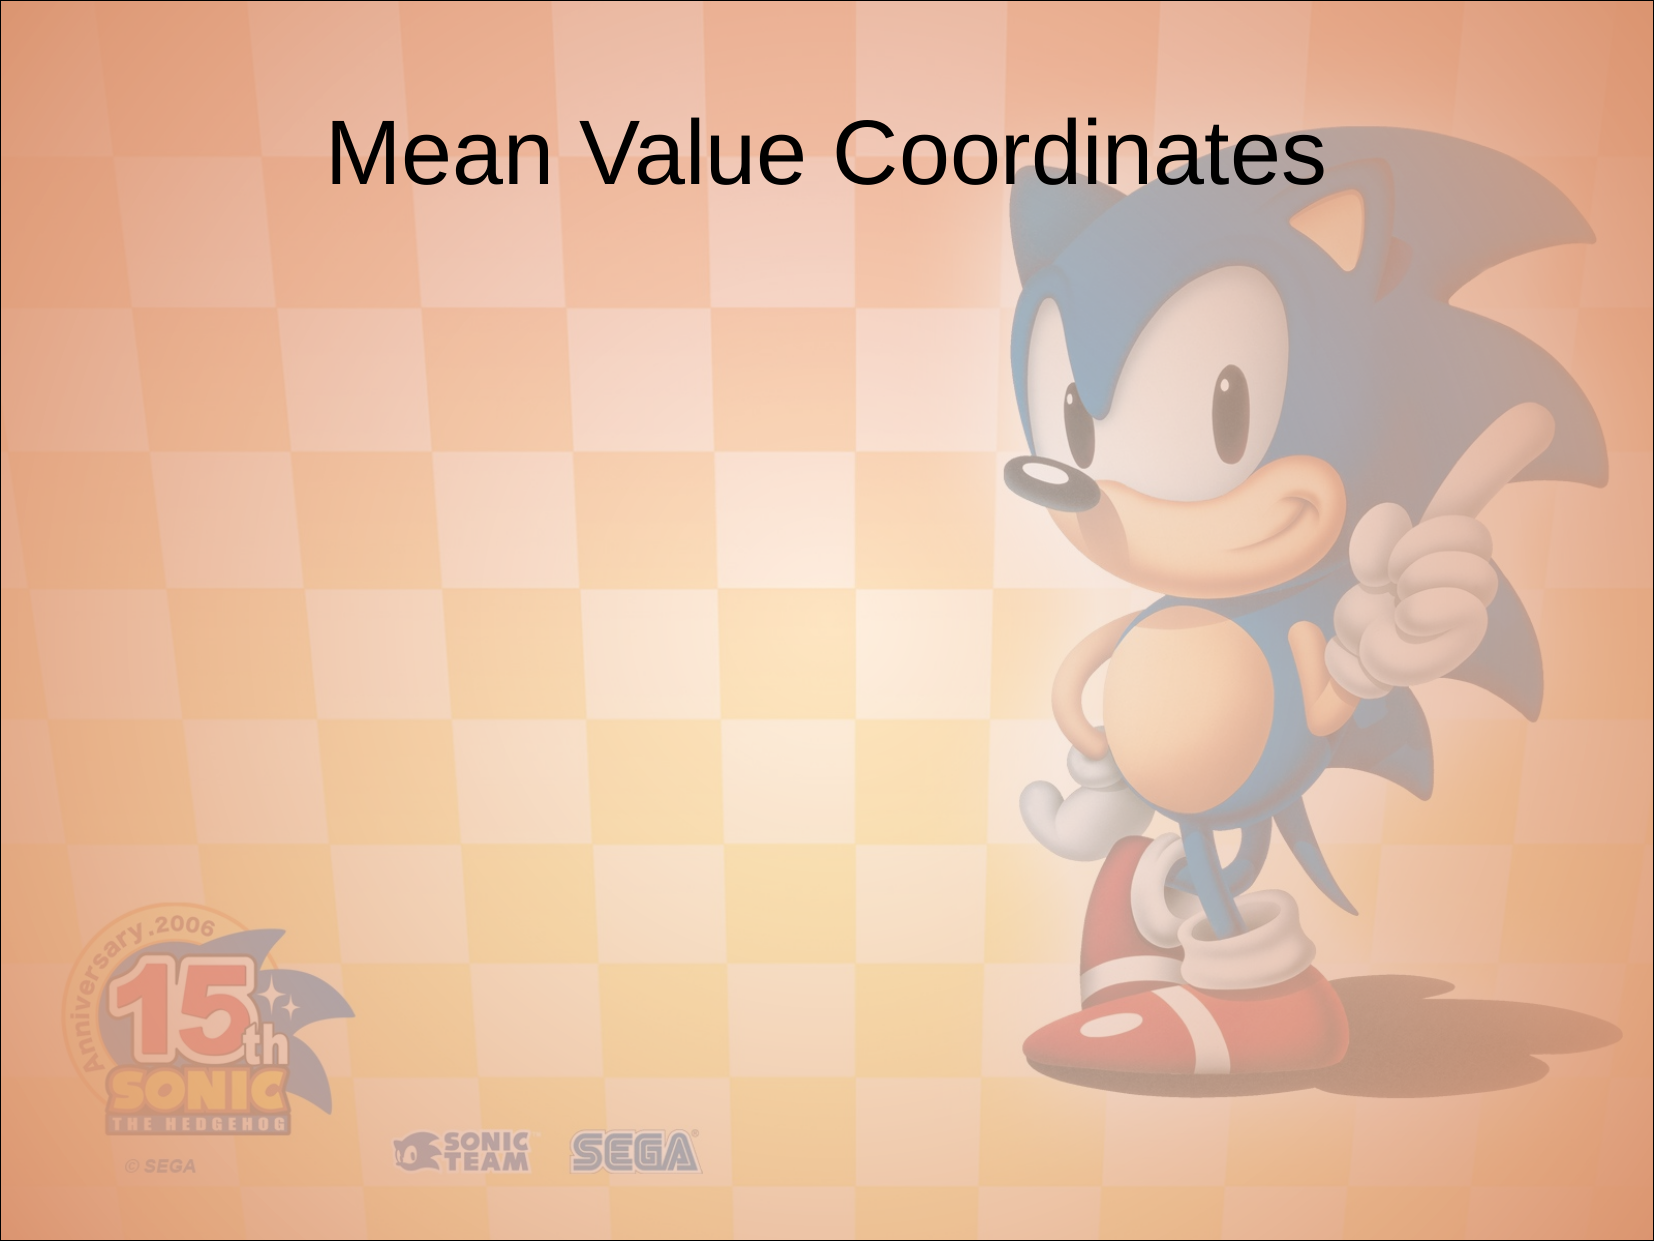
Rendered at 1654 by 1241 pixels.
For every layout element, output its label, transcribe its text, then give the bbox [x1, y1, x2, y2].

picture [178, 336, 1529, 920]
title Mean Value Coordinates [82, 56, 1571, 250]
